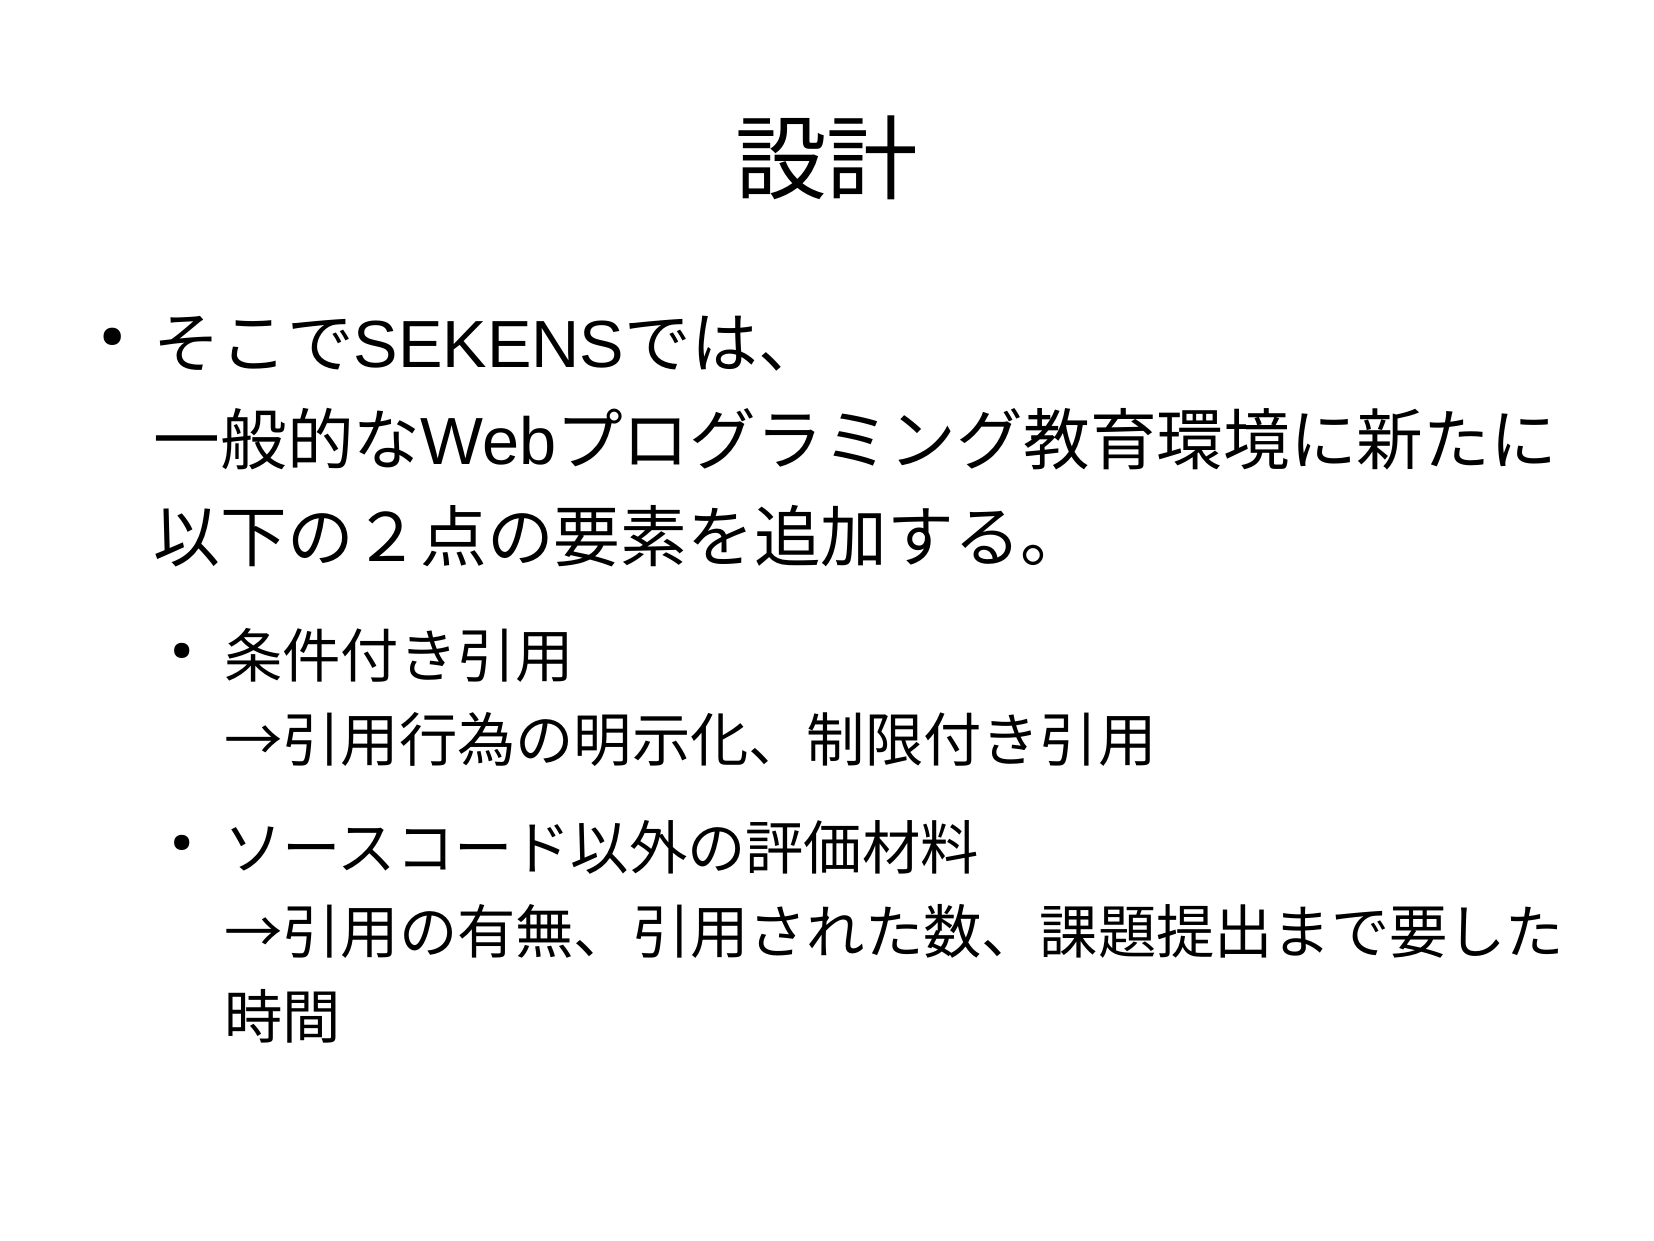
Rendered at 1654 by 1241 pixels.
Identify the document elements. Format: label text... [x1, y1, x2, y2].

list そこでSEKENSでは、 一般的なWebプログラミング教育環境に新たに以下の２点の要素を追加する。 条件付き引用 →引用行為の明示化、制限付き引用 ソースコード以外の評価材料 →引用の有無、引用された数、課題提出まで要した時間 [82, 290, 1571, 1109]
title 設計 [82, 49, 1571, 257]
